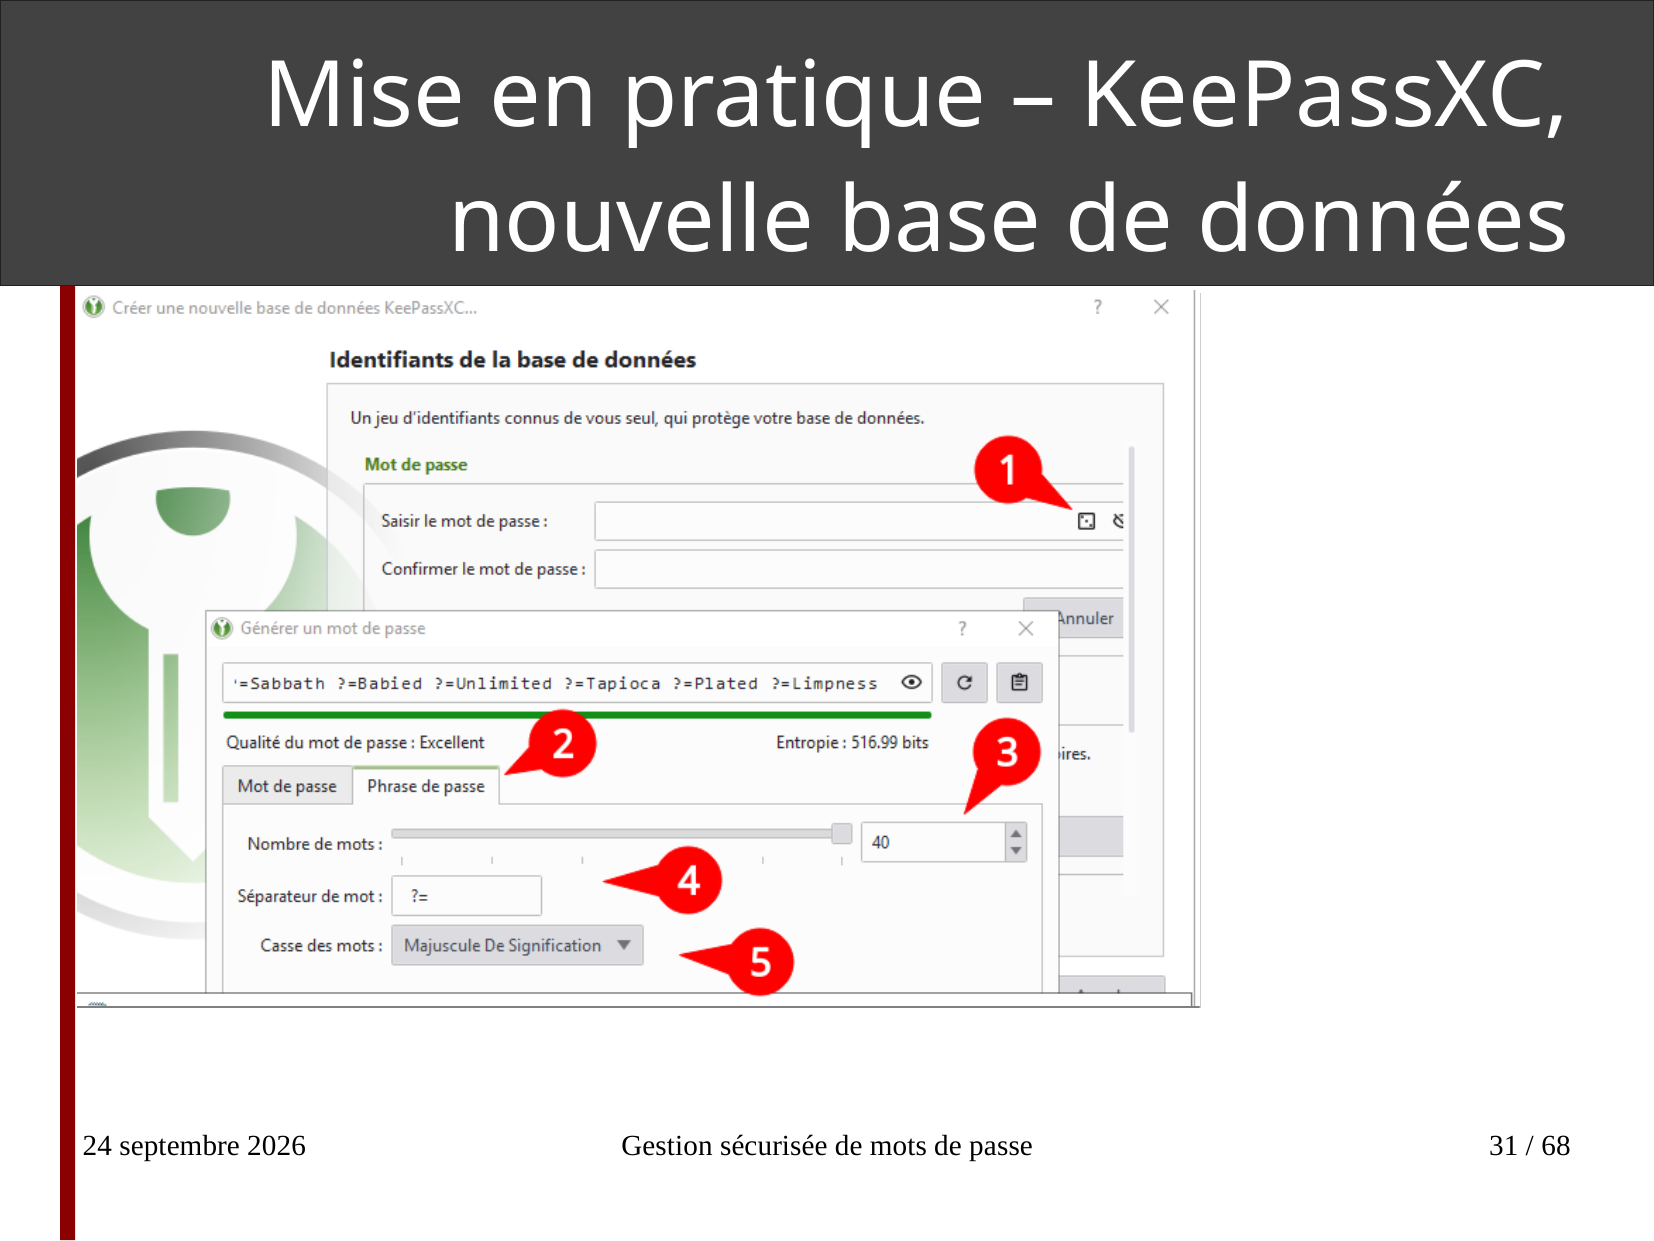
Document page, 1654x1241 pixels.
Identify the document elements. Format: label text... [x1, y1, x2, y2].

picture [77, 290, 1201, 1006]
title Mise en pratique – KeePassXC, nouvelle base de données [82, 27, 1571, 279]
